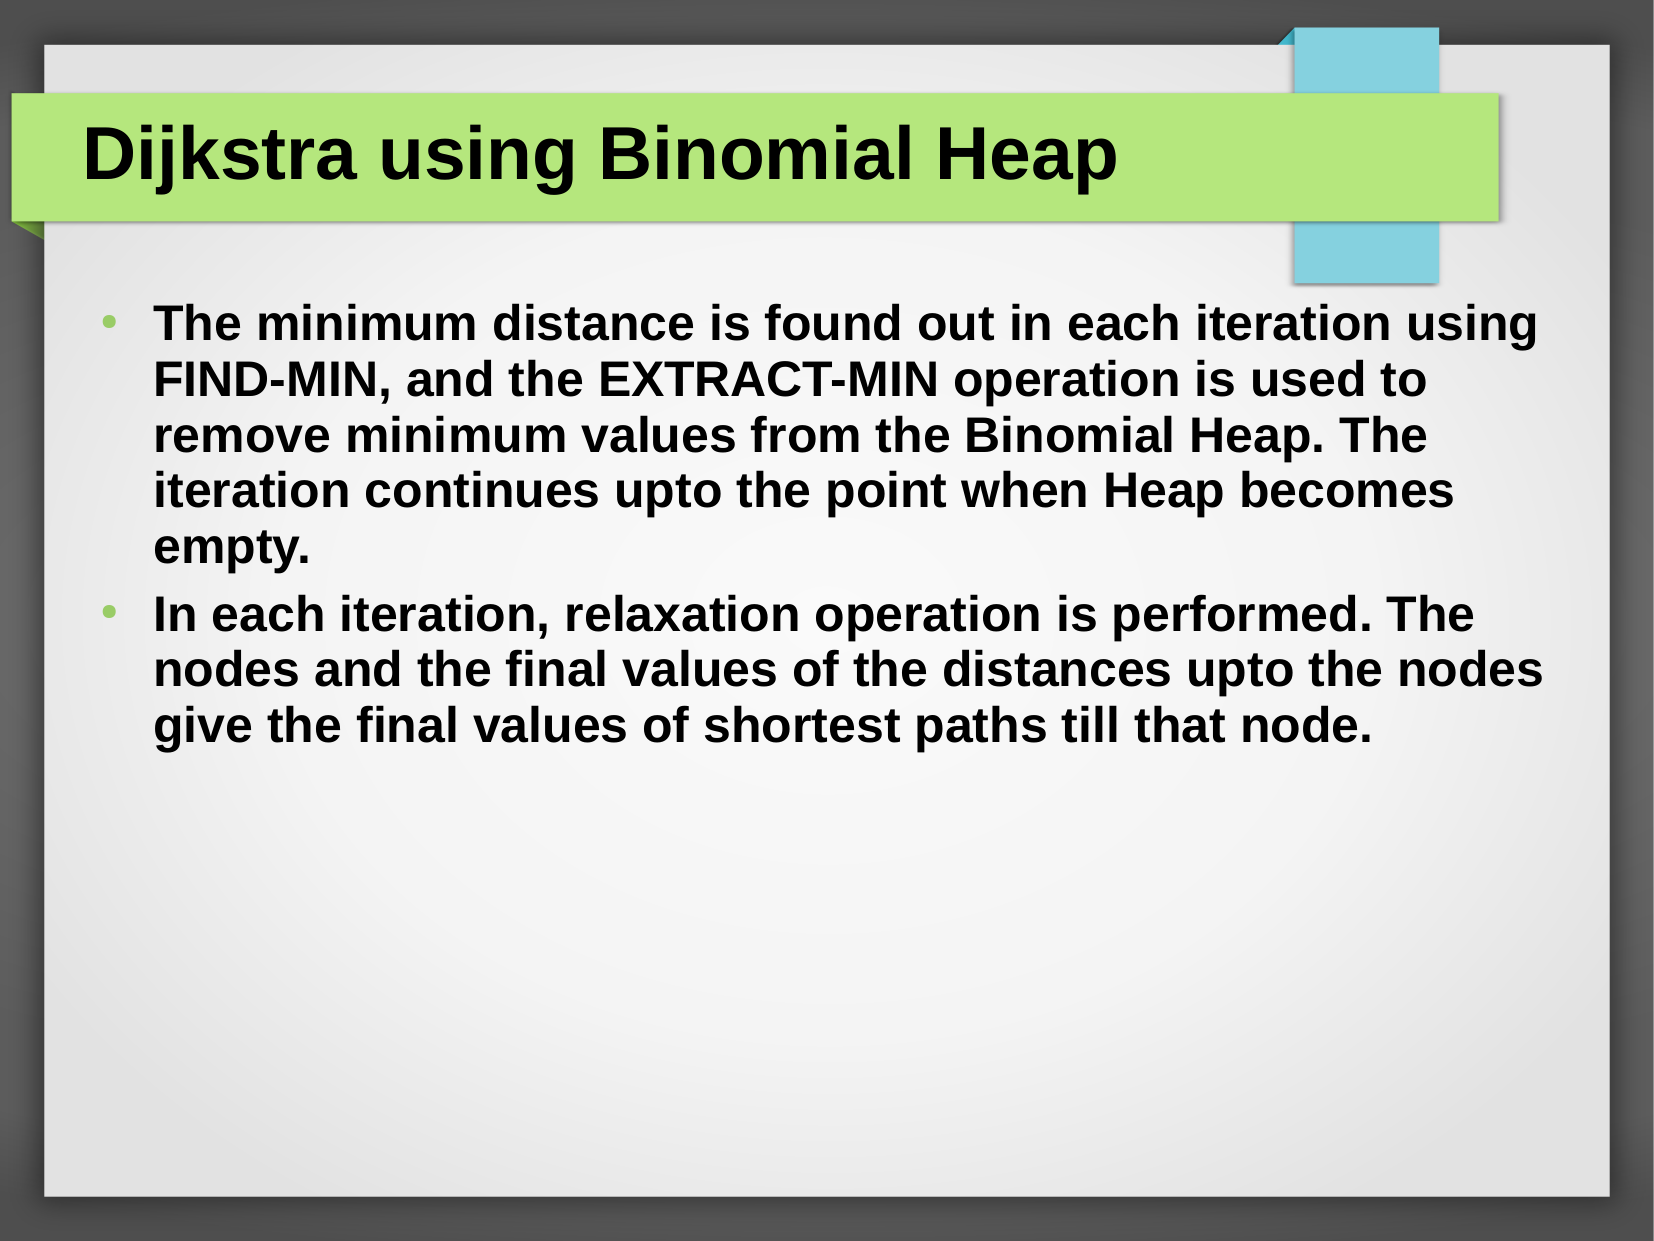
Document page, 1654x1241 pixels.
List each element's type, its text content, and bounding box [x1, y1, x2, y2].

picture [0, 0, 1654, 1241]
title Dijkstra using Binomial Heap [82, 94, 1264, 213]
list The minimum distance is found out in each iteration using FIND-MIN, and the EXTRACT-MIN operation is used to remove minimum values from the Binomial Heap. The iteration continues upto the point when Heap becomes empty. In each iteration, relaxation operation is performed. The nodes and the final values of the distances upto the nodes give the final values of shortest paths till that node. [82, 295, 1571, 1015]
